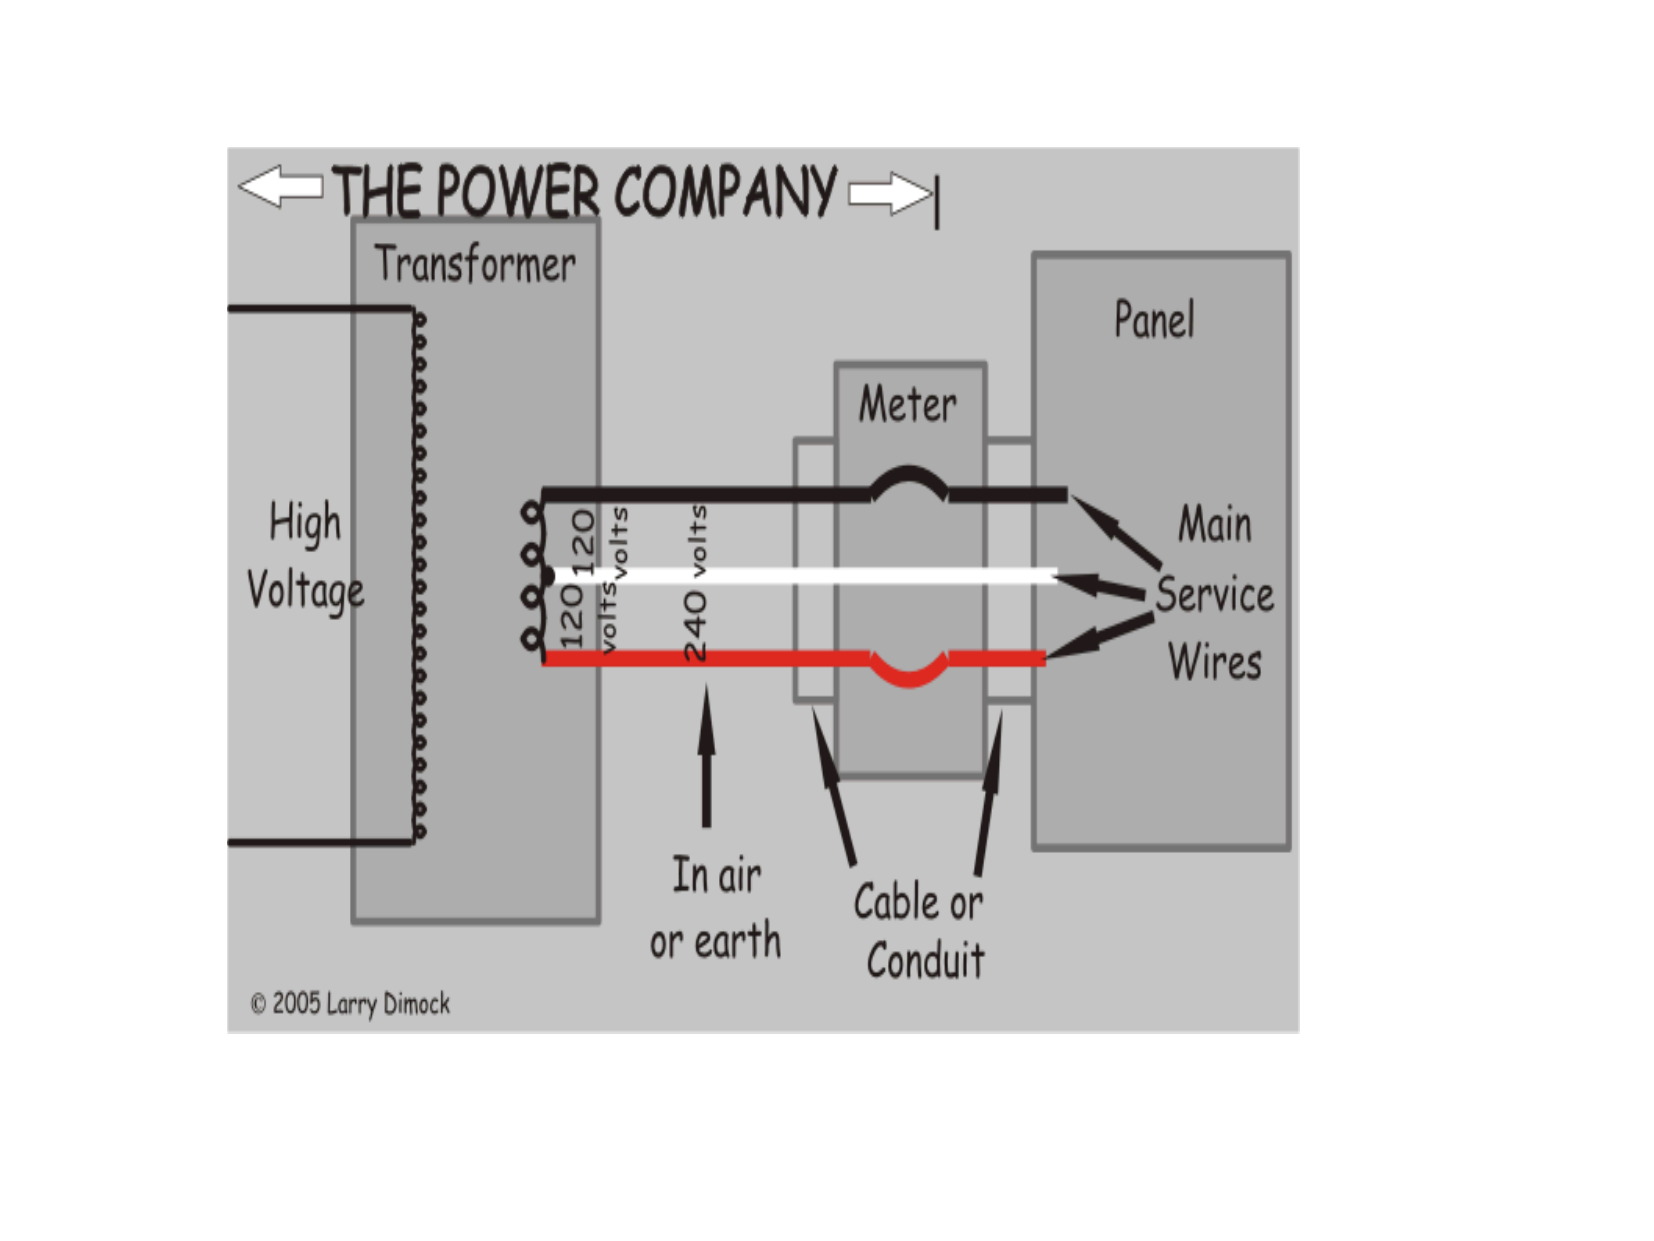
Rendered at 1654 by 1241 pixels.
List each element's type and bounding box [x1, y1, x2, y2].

picture [227, 147, 1300, 1034]
